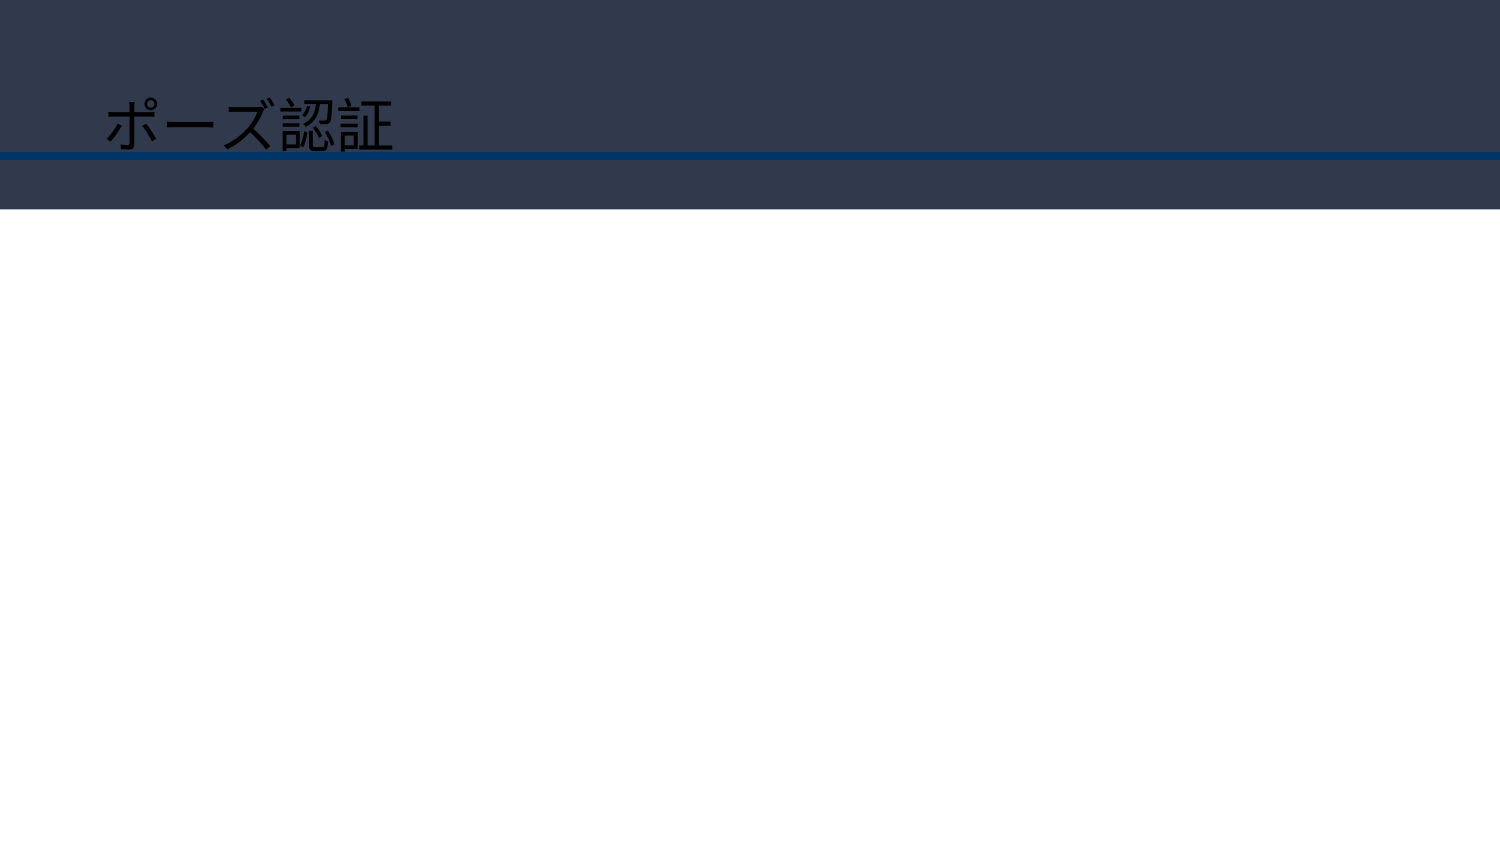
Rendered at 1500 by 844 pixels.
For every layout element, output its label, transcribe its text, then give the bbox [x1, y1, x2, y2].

title ポーズ認証 [0, 70, 1500, 174]
